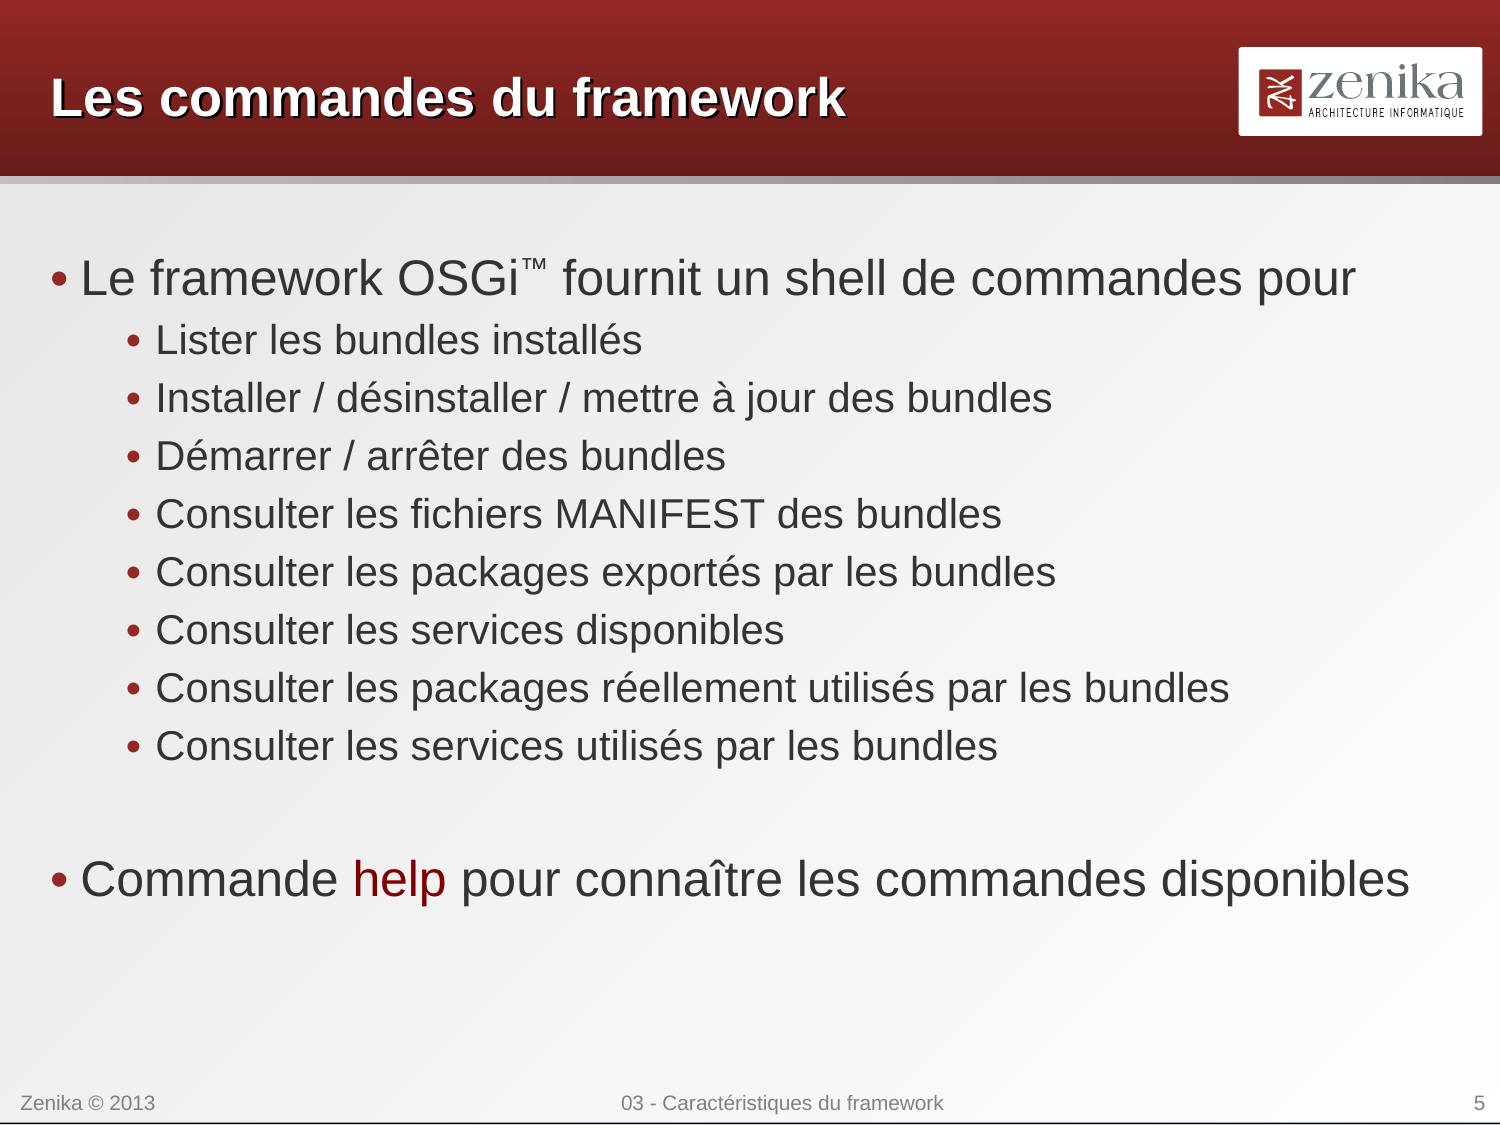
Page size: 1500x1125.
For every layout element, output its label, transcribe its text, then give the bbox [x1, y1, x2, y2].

picture [1257, 58, 1464, 125]
title Les commandes du framework [50, 22, 1206, 172]
list Le framework OSGi™ fournit un shell de commandes pour Lister les bundles installés Installer / désinstaller / mettre à jour des bundles Démarrer / arrêter des bundles Consulter les fichiers MANIFEST des bundles Consulter les packages exportés par les bundles Consulter les services disponibles Consulter les packages réellement utilisés par les bundles Consulter les services utilisés par les bundles Commande help pour connaître les commandes disponibles [50, 249, 1435, 1064]
